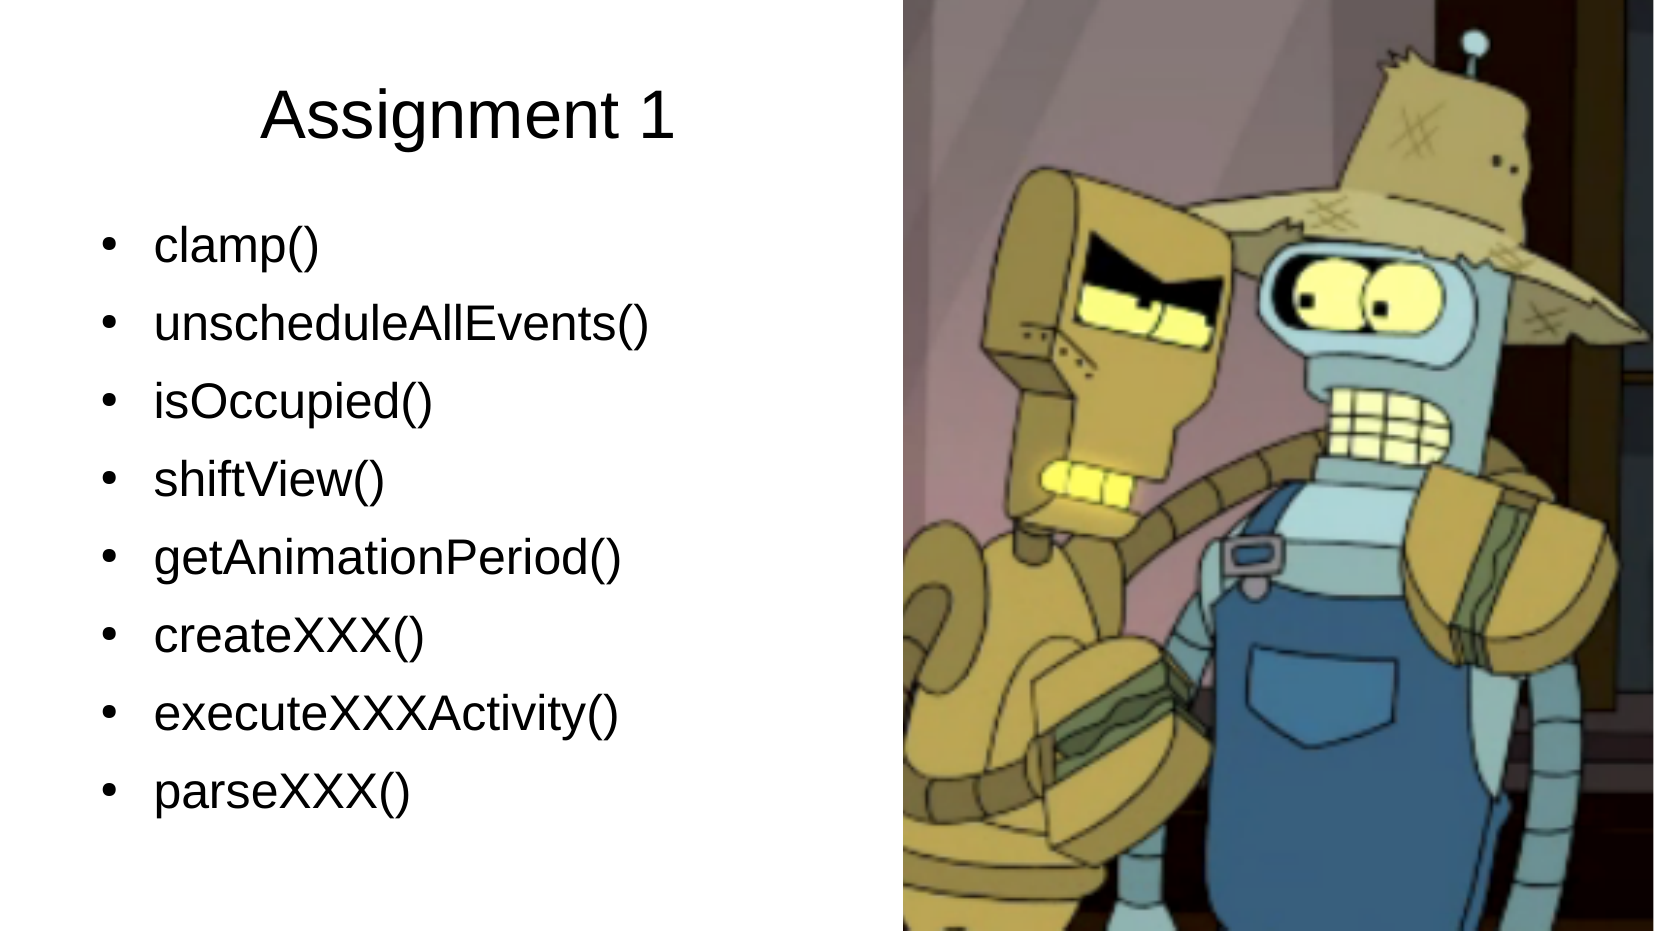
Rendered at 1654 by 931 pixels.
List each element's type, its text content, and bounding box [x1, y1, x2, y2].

title Assignment 1 [82, 37, 856, 193]
picture [903, 0, 1654, 931]
list clamp() unscheduleAllEvents() isOccupied() shiftView() getAnimationPeriod() createXXX() executeXXXActivity() parseXXX() [82, 217, 903, 856]
